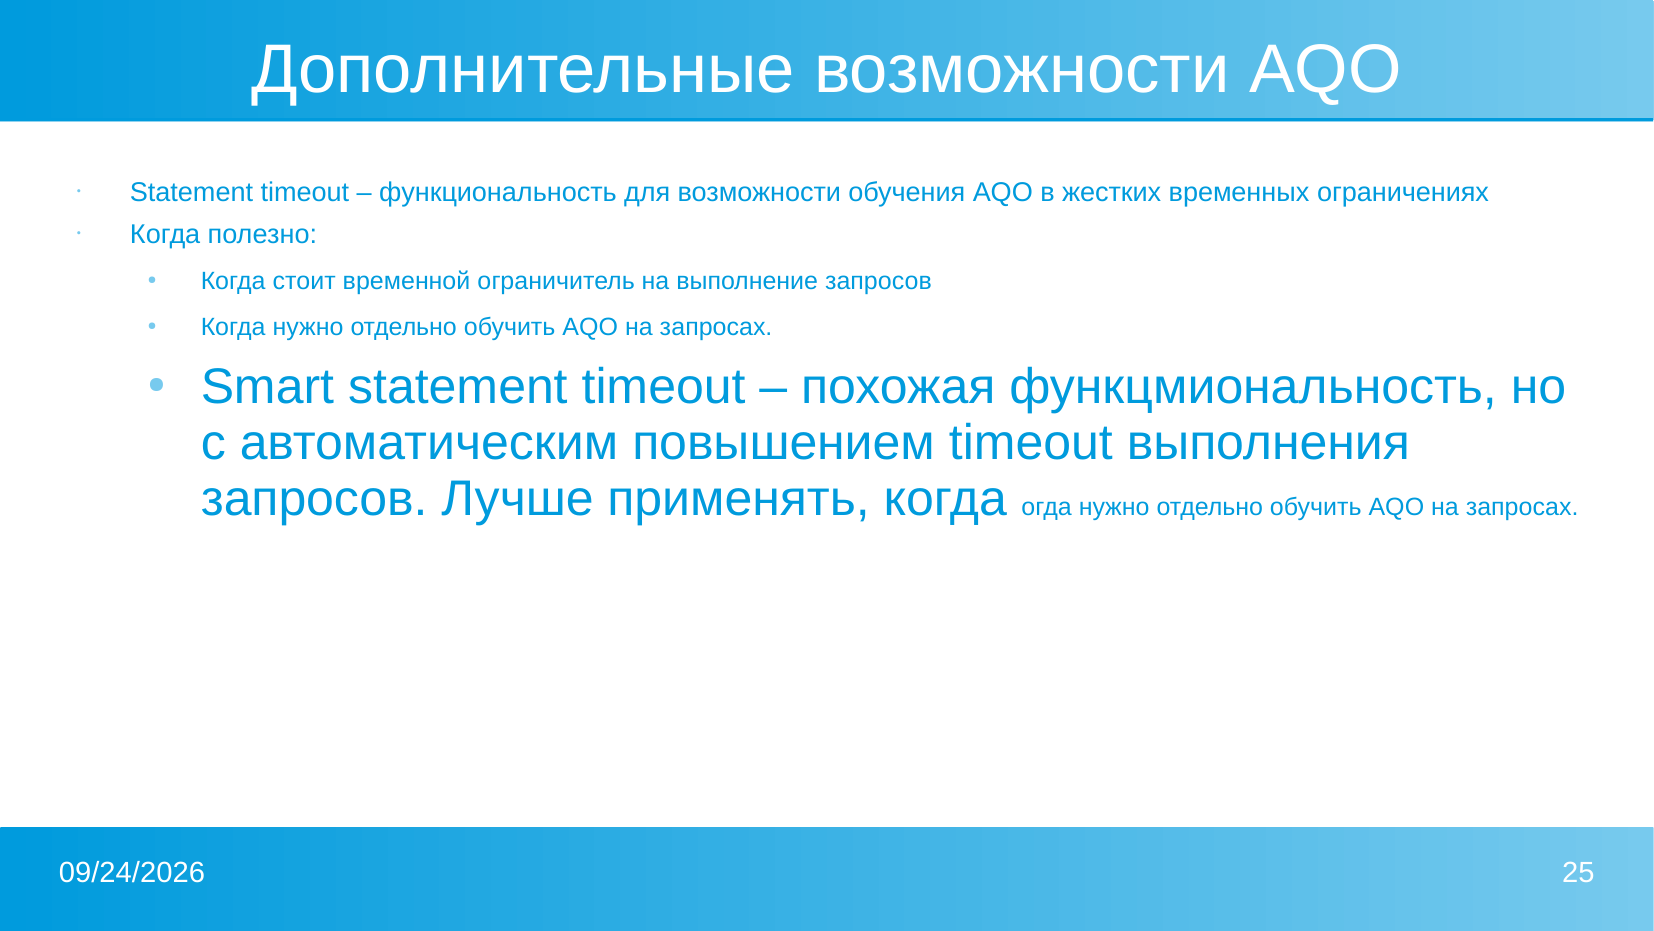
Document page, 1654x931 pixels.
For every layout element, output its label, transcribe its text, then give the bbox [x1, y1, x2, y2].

title Дополнительные возможности AQO [59, 29, 1595, 108]
list Statement timeout – функциональность для возможности обучения AQO в жестких временных ограничениях Когда полезно: Когда стоит временной ограничитель на выполнение запросов Когда нужно отдельно обучить AQO на запросах. Smart statement timeout – похожая функцмиональность, но с автоматическим повышением timeout выполнения запросов. Лучше применять, когда огда нужно отдельно обучить AQO на запросах. [59, 177, 1595, 768]
